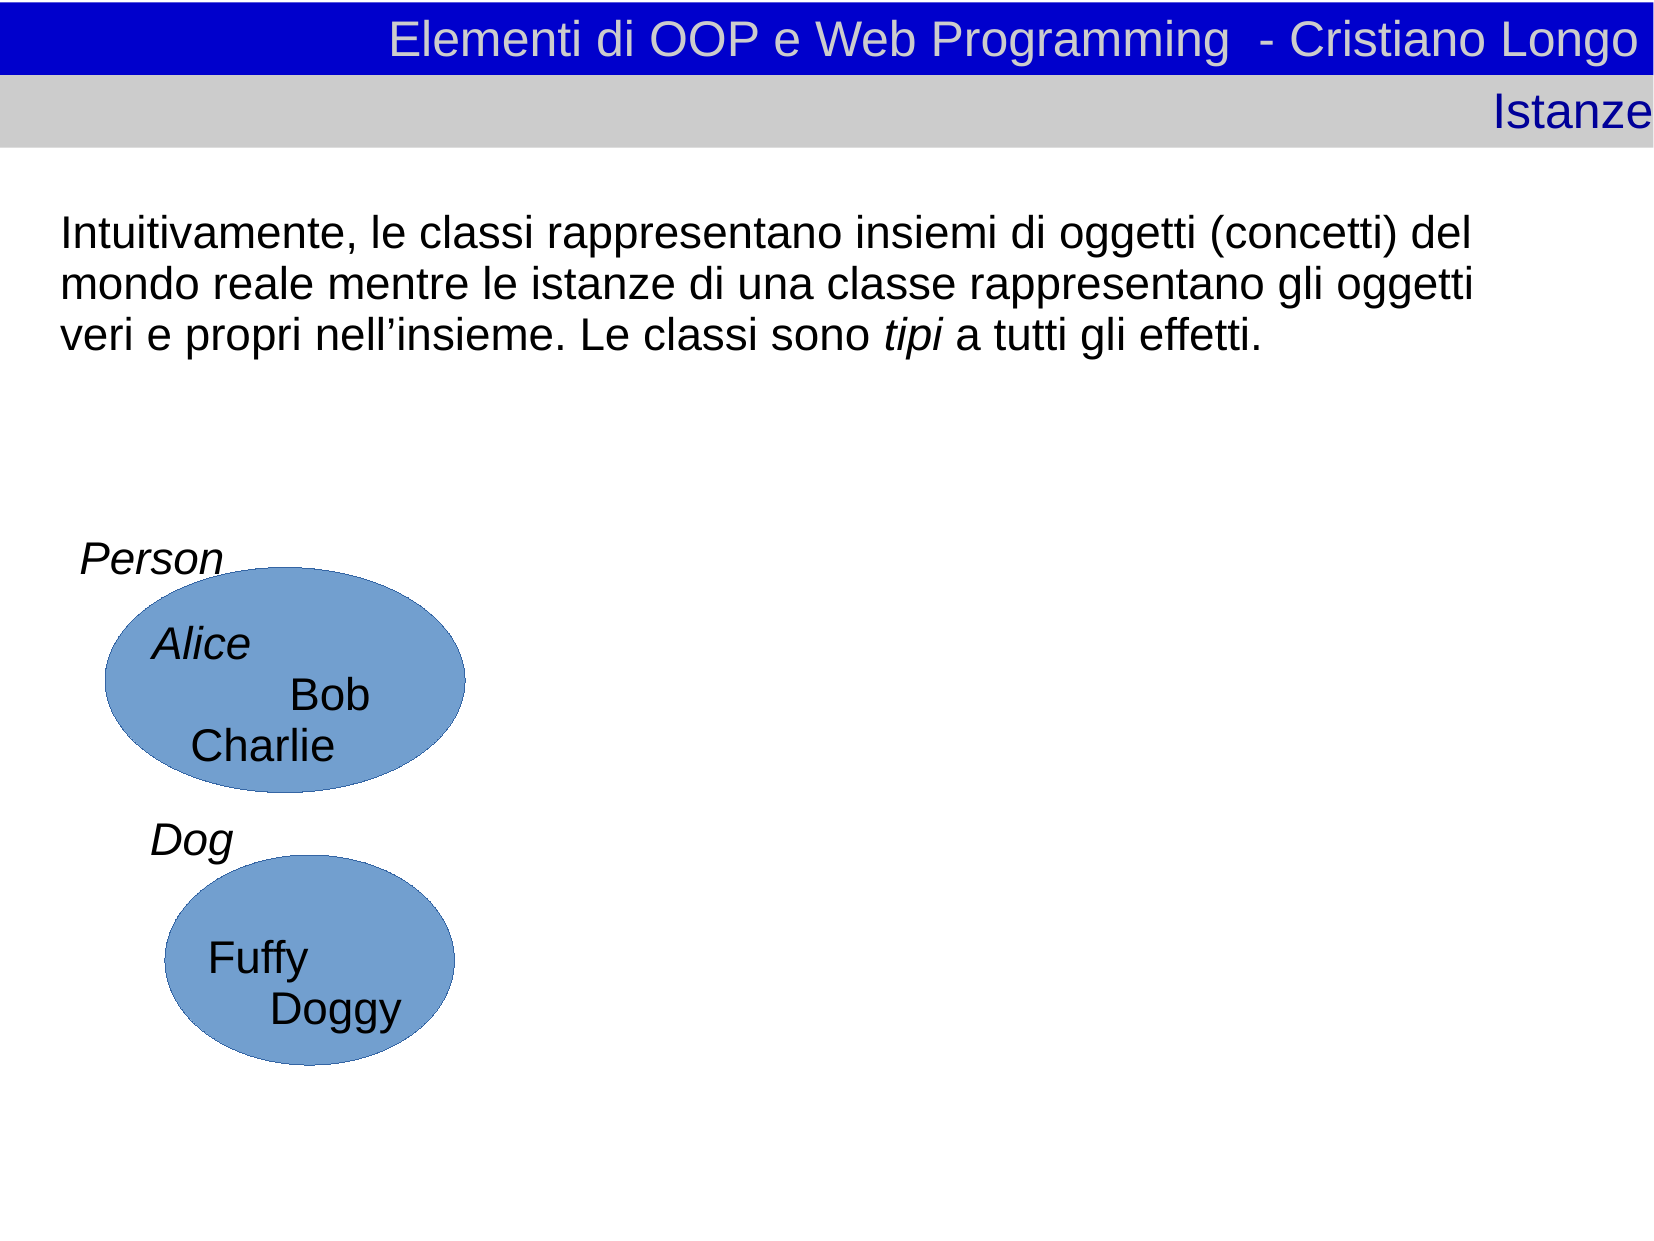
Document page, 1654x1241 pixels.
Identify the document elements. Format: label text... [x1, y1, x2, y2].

text_box Person [79, 525, 353, 593]
text_box Fuffy Doggy [194, 905, 513, 1060]
title Elementi di OOP e Web Programming - Cristiano Longo [0, 2, 1654, 75]
text_box [26, 435, 1516, 746]
subtitle Intuitivamente, le classi rappresentano insiemi di oggetti (concetti) del mondo reale mentre le istanze di una classe rappresentano gli oggetti veri e propri nell’insieme. Le classi sono tipi a tutti gli effetti. [60, 177, 1549, 390]
text_box [41, 765, 1534, 1140]
text_box Dog [149, 805, 300, 874]
title Istanze [0, 75, 1654, 148]
text_box Alice Bob Charlie [139, 617, 458, 772]
